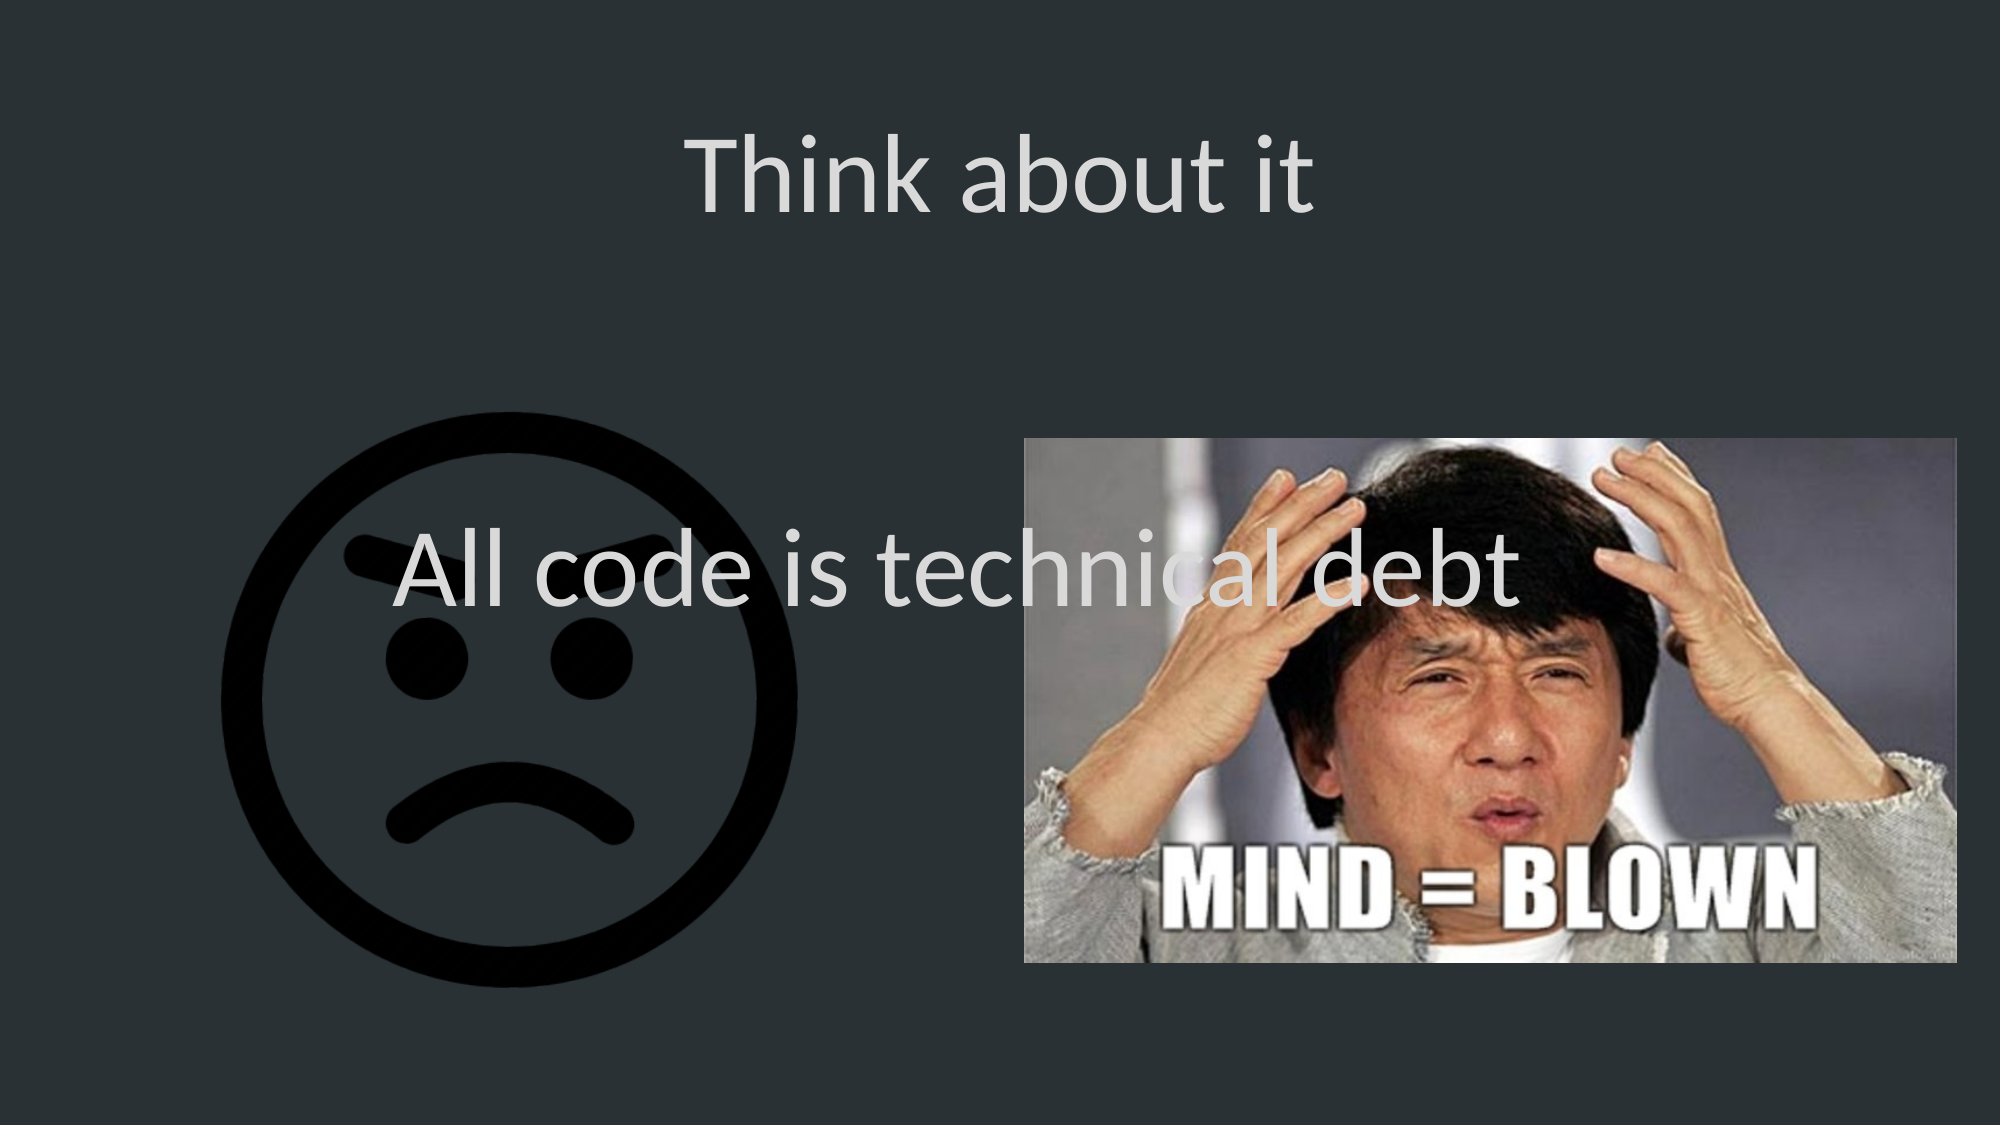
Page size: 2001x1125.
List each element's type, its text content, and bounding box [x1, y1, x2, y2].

text_box Think about it [138, 47, 1862, 244]
picture [180, 371, 839, 1029]
text_box All code is technical debt [377, 486, 1623, 639]
picture [1024, 438, 1957, 963]
